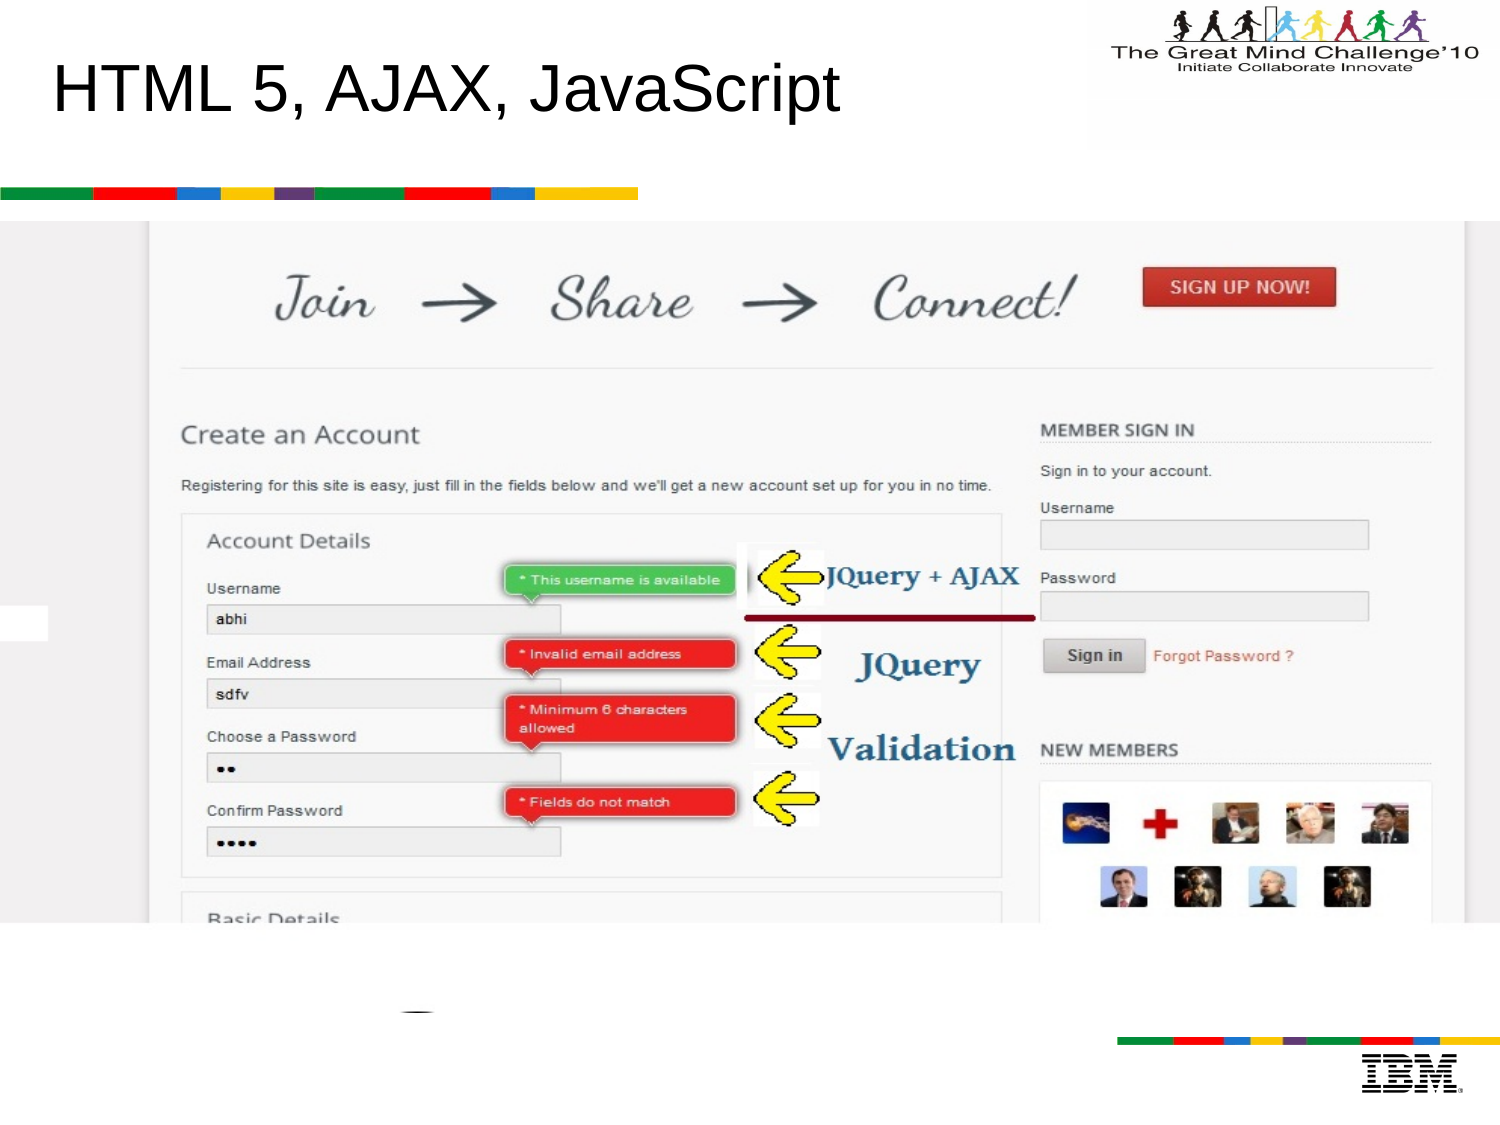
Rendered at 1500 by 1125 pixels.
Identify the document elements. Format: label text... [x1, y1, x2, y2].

picture [0, 221, 1500, 1013]
picture [1117, 1037, 1500, 1045]
picture [1362, 1054, 1463, 1093]
text_box HTML 5, AJAX, JavaScript [37, 37, 863, 133]
picture [0, 187, 638, 200]
picture [1087, 0, 1500, 150]
